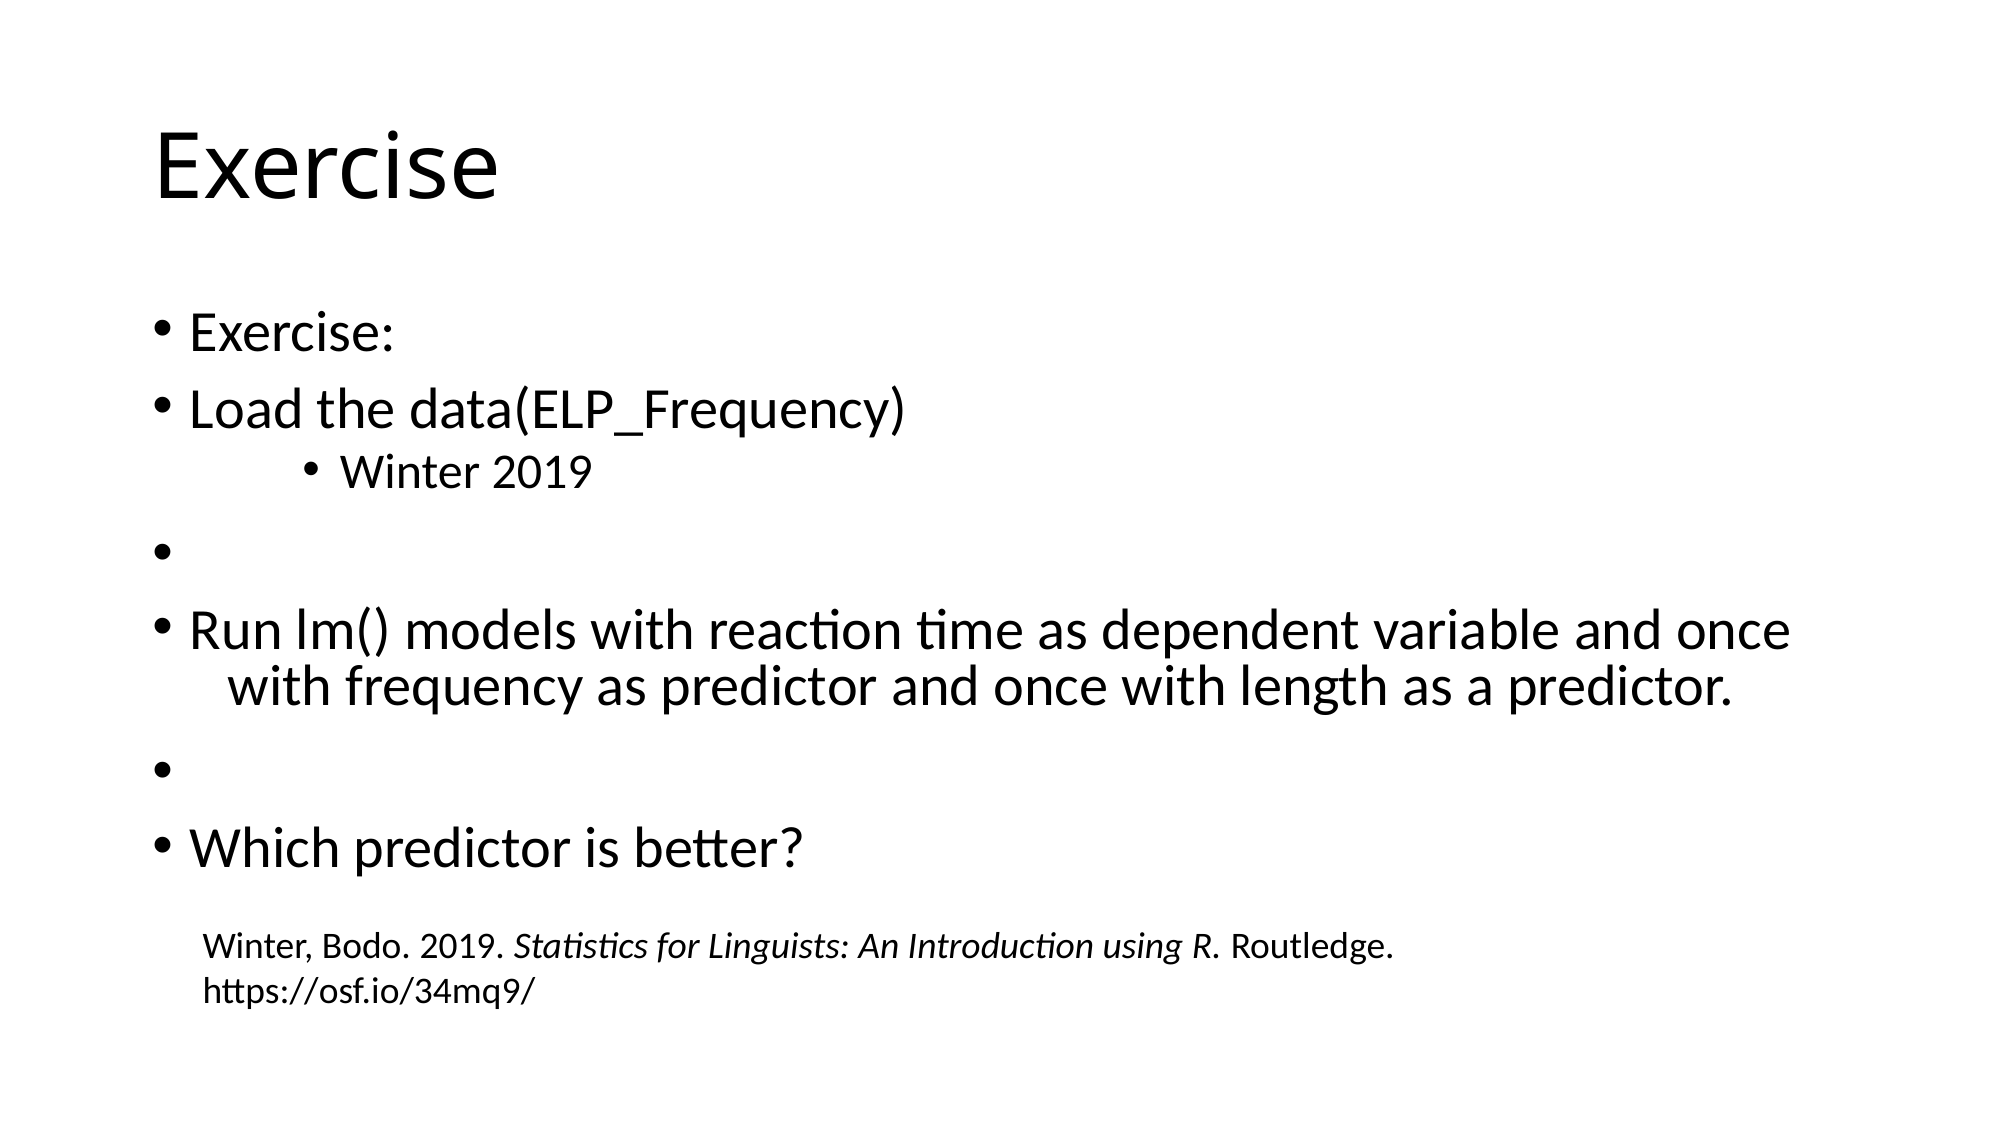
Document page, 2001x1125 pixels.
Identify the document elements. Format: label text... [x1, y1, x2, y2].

title Exercise [137, 59, 1863, 278]
text_box Winter, Bodo. 2019. Statistics for Linguists: An Introduction using R. Routledge. https://osf.io/34mq9/ [187, 914, 1615, 1066]
list Exercise: Load the data(ELP_Frequency) Winter 2019 Run lm() models with reaction time as dependent variable and once with frequency as predictor and once with length as a predictor. Which predictor is better? [137, 299, 1863, 915]
